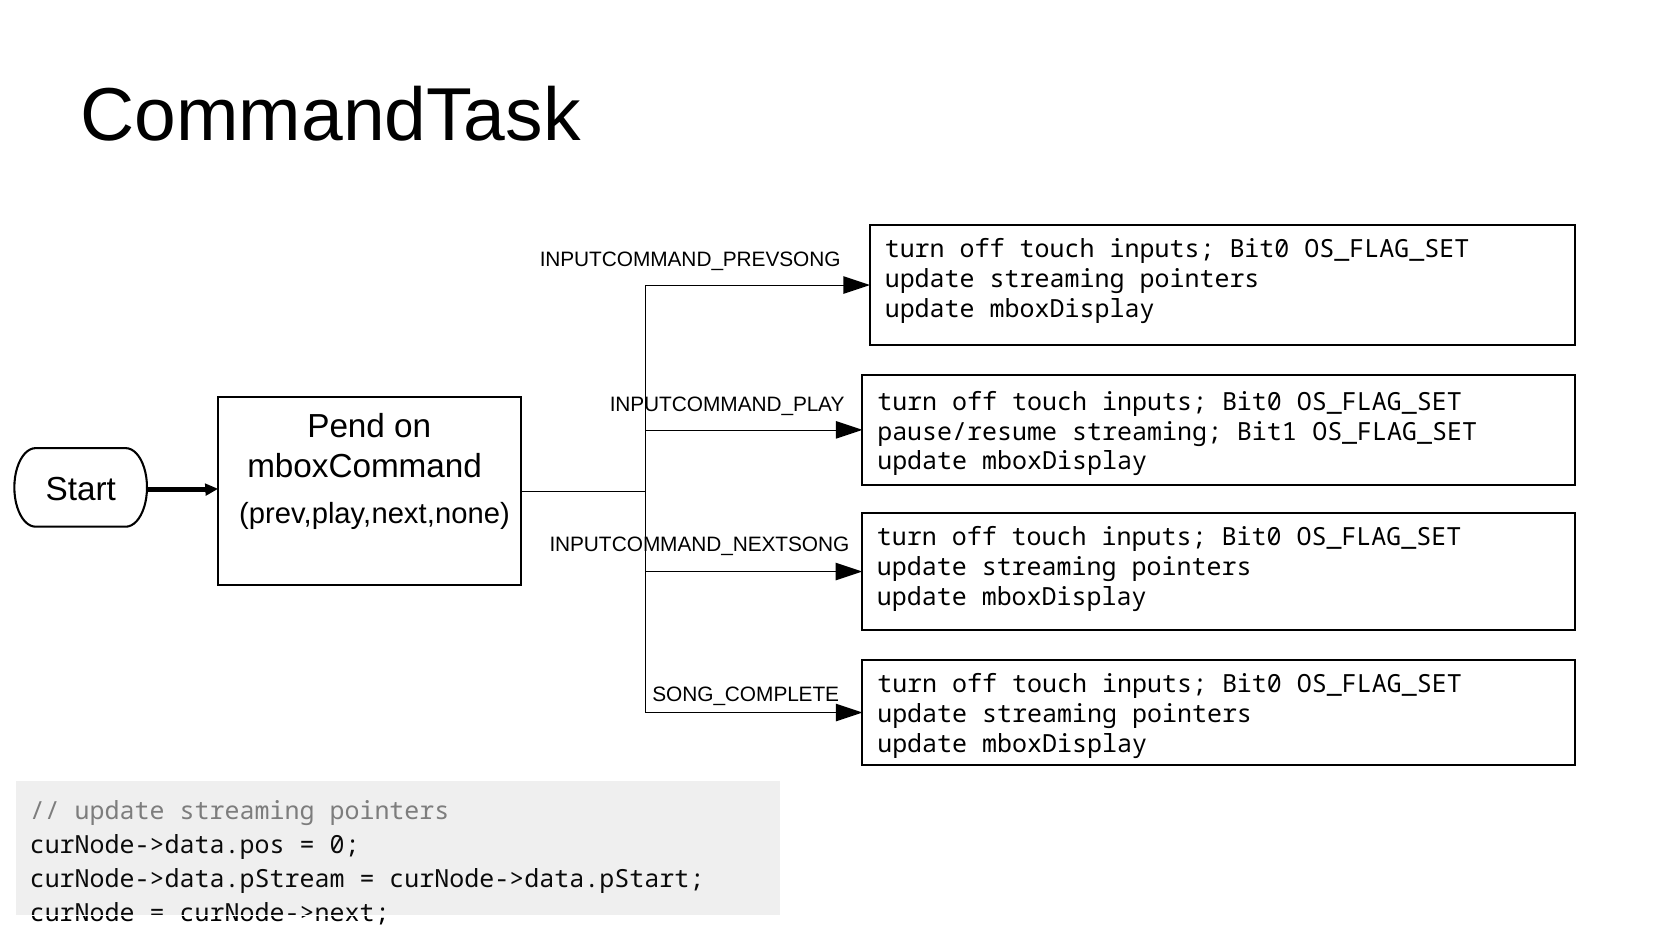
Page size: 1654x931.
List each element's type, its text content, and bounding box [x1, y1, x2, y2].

text_box [15, 780, 781, 916]
text_box turn off touch inputs; Bit0 OS_FLAG_SET update streaming pointers update mboxDisplay [870, 225, 1576, 346]
text_box INPUTCOMMAND_PREVSONG [525, 240, 871, 286]
text_box (prev,play,next,none) [224, 489, 526, 538]
text_box SONG_COMPLETE [637, 675, 863, 721]
title CommandTask [80, 37, 1569, 193]
text_box turn off touch inputs; Bit0 OS_FLAG_SET update streaming pointers update mboxDisplay [862, 513, 1575, 631]
text_box INPUTCOMMAND_NEXTSONG [534, 525, 880, 571]
text_box turn off touch inputs; Bit0 OS_FLAG_SET pause/resume streaming; Bit1 OS_FLAG_SET update mboxDisplay [862, 374, 1576, 485]
text_box INPUTCOMMAND_PLAY [594, 384, 865, 430]
text_box turn off touch inputs; Bit0 OS_FLAG_SET update streaming pointers update mboxDisplay [862, 660, 1575, 766]
text_box Pend on mboxCommand [217, 396, 521, 586]
text_box Start [14, 448, 147, 527]
